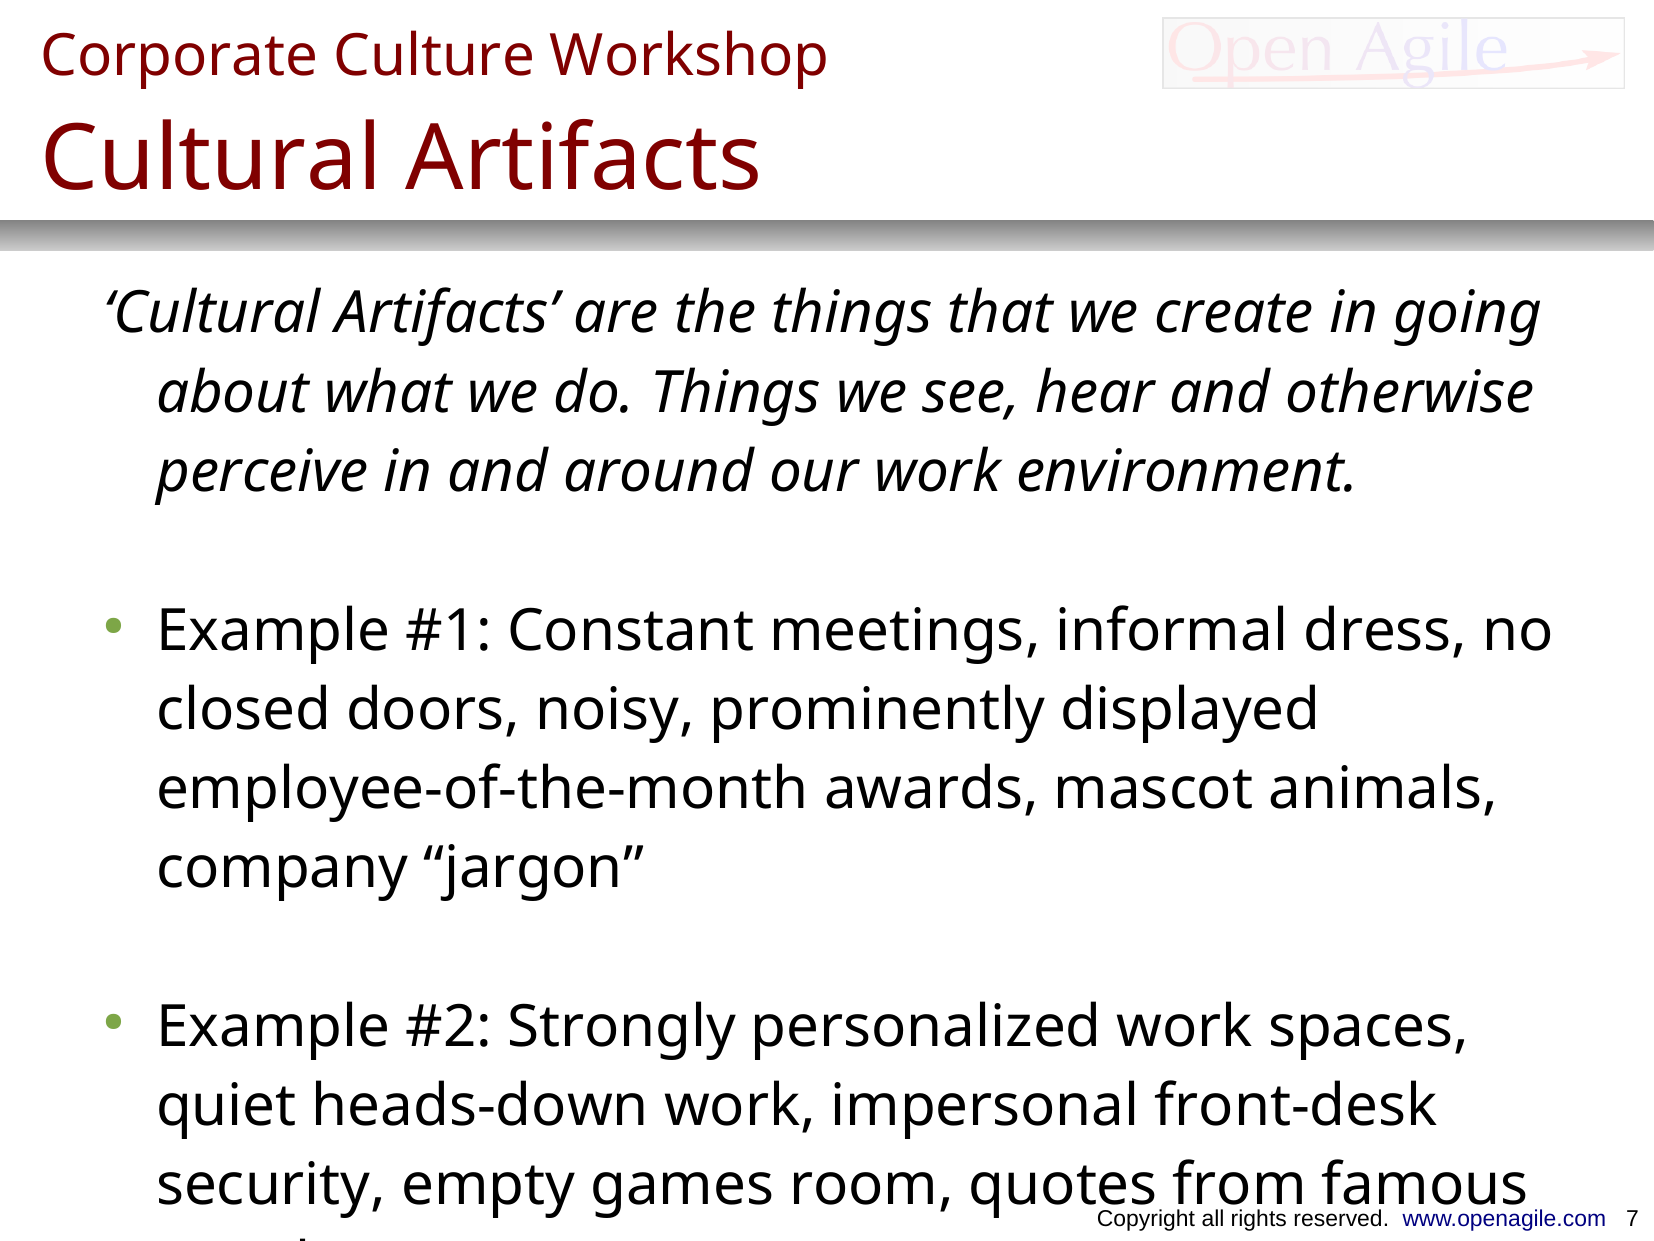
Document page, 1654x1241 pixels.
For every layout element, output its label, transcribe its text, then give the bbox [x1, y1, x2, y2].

list ‘Cultural Artifacts’ are the things that we create in going about what we do. Things we see, hear and otherwise perceive in and around our work environment. Example #1: Constant meetings, informal dress, no closed doors, noisy, prominently displayed employee-of-the-month awards, mascot animals, company “jargon” Example #2: Strongly personalized work spaces, quiet heads-down work, impersonal front-desk security, empty games room, quotes from famous people Caution: artifacts are a symptom... the reasons for them are unknown without further investigation [85, 270, 1617, 1192]
title Corporate Culture Workshop Cultural Artifacts [40, 8, 1654, 222]
